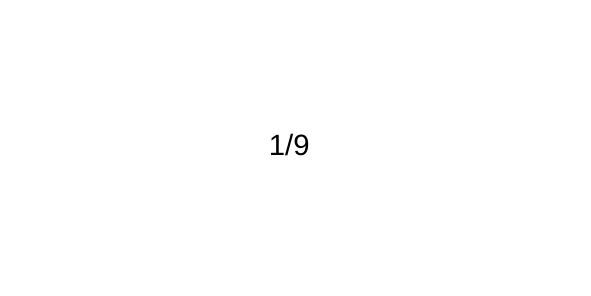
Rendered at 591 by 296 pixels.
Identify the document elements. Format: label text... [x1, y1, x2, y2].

subtitle 1/9 [23, 0, 556, 292]
